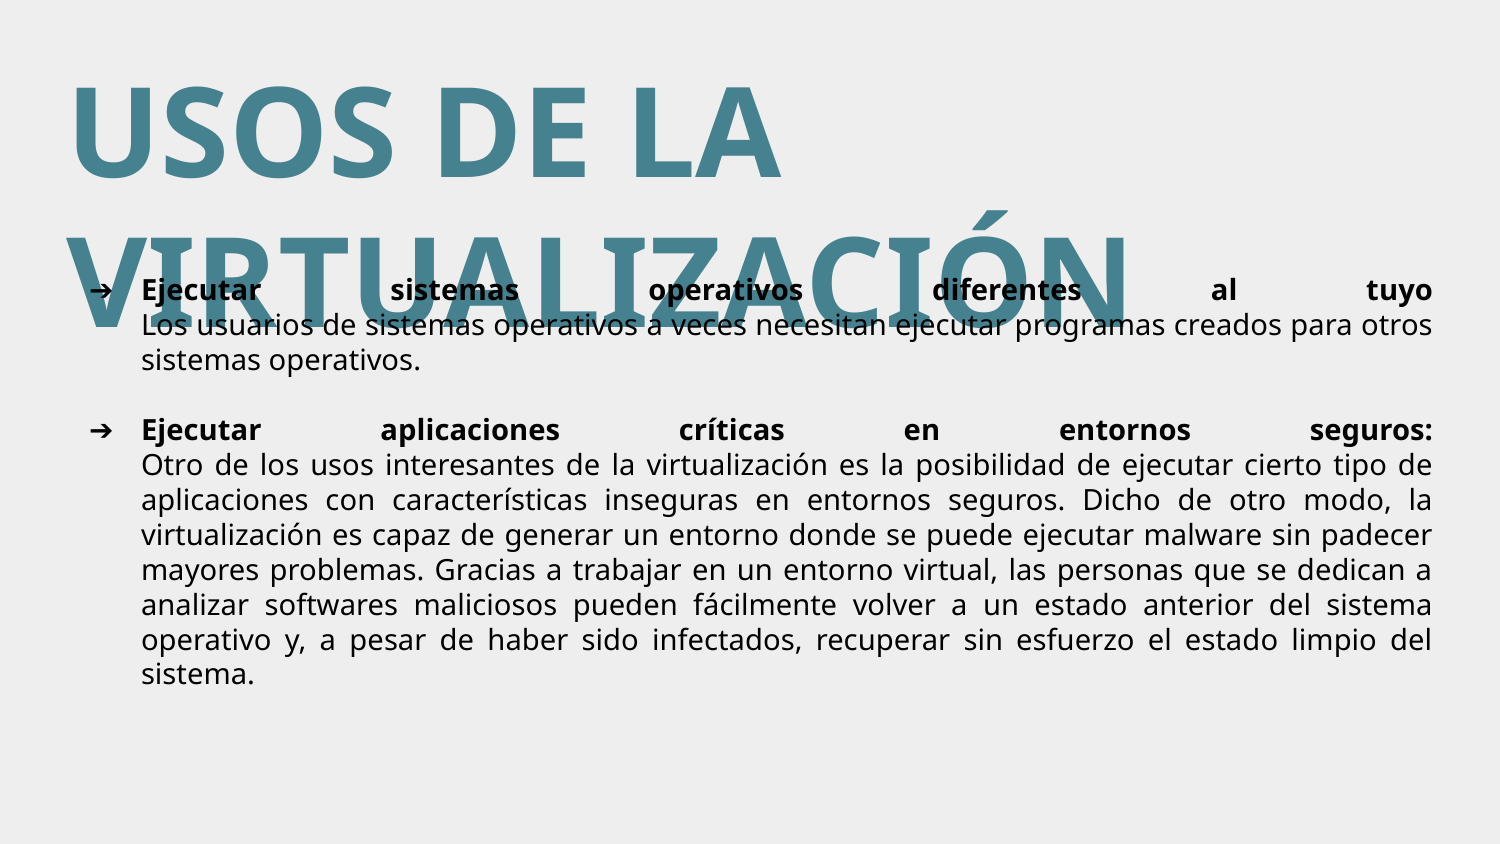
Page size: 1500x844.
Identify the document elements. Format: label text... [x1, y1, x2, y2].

title USOS DE LA VIRTUALIZACIÓN [51, 37, 1449, 170]
list Ejecutar sistemas operativos diferentes al tuyo Los usuarios de sistemas operativos a veces necesitan ejecutar programas creados para otros sistemas operativos. Ejecutar aplicaciones críticas en entornos seguros: Otro de los usos interesantes de la virtualización es la posibilidad de ejecutar cierto tipo de aplicaciones con características inseguras en entornos seguros. Dicho de otro modo, la virtualización es capaz de generar un entorno donde se puede ejecutar malware sin padecer mayores problemas. Gracias a trabajar en un entorno virtual, las personas que se dedican a analizar softwares maliciosos pueden fácilmente volver a un estado anterior del sistema operativo y, a pesar de haber sido infectados, recuperar sin esfuerzo el estado limpio del sistema. [51, 188, 1449, 824]
